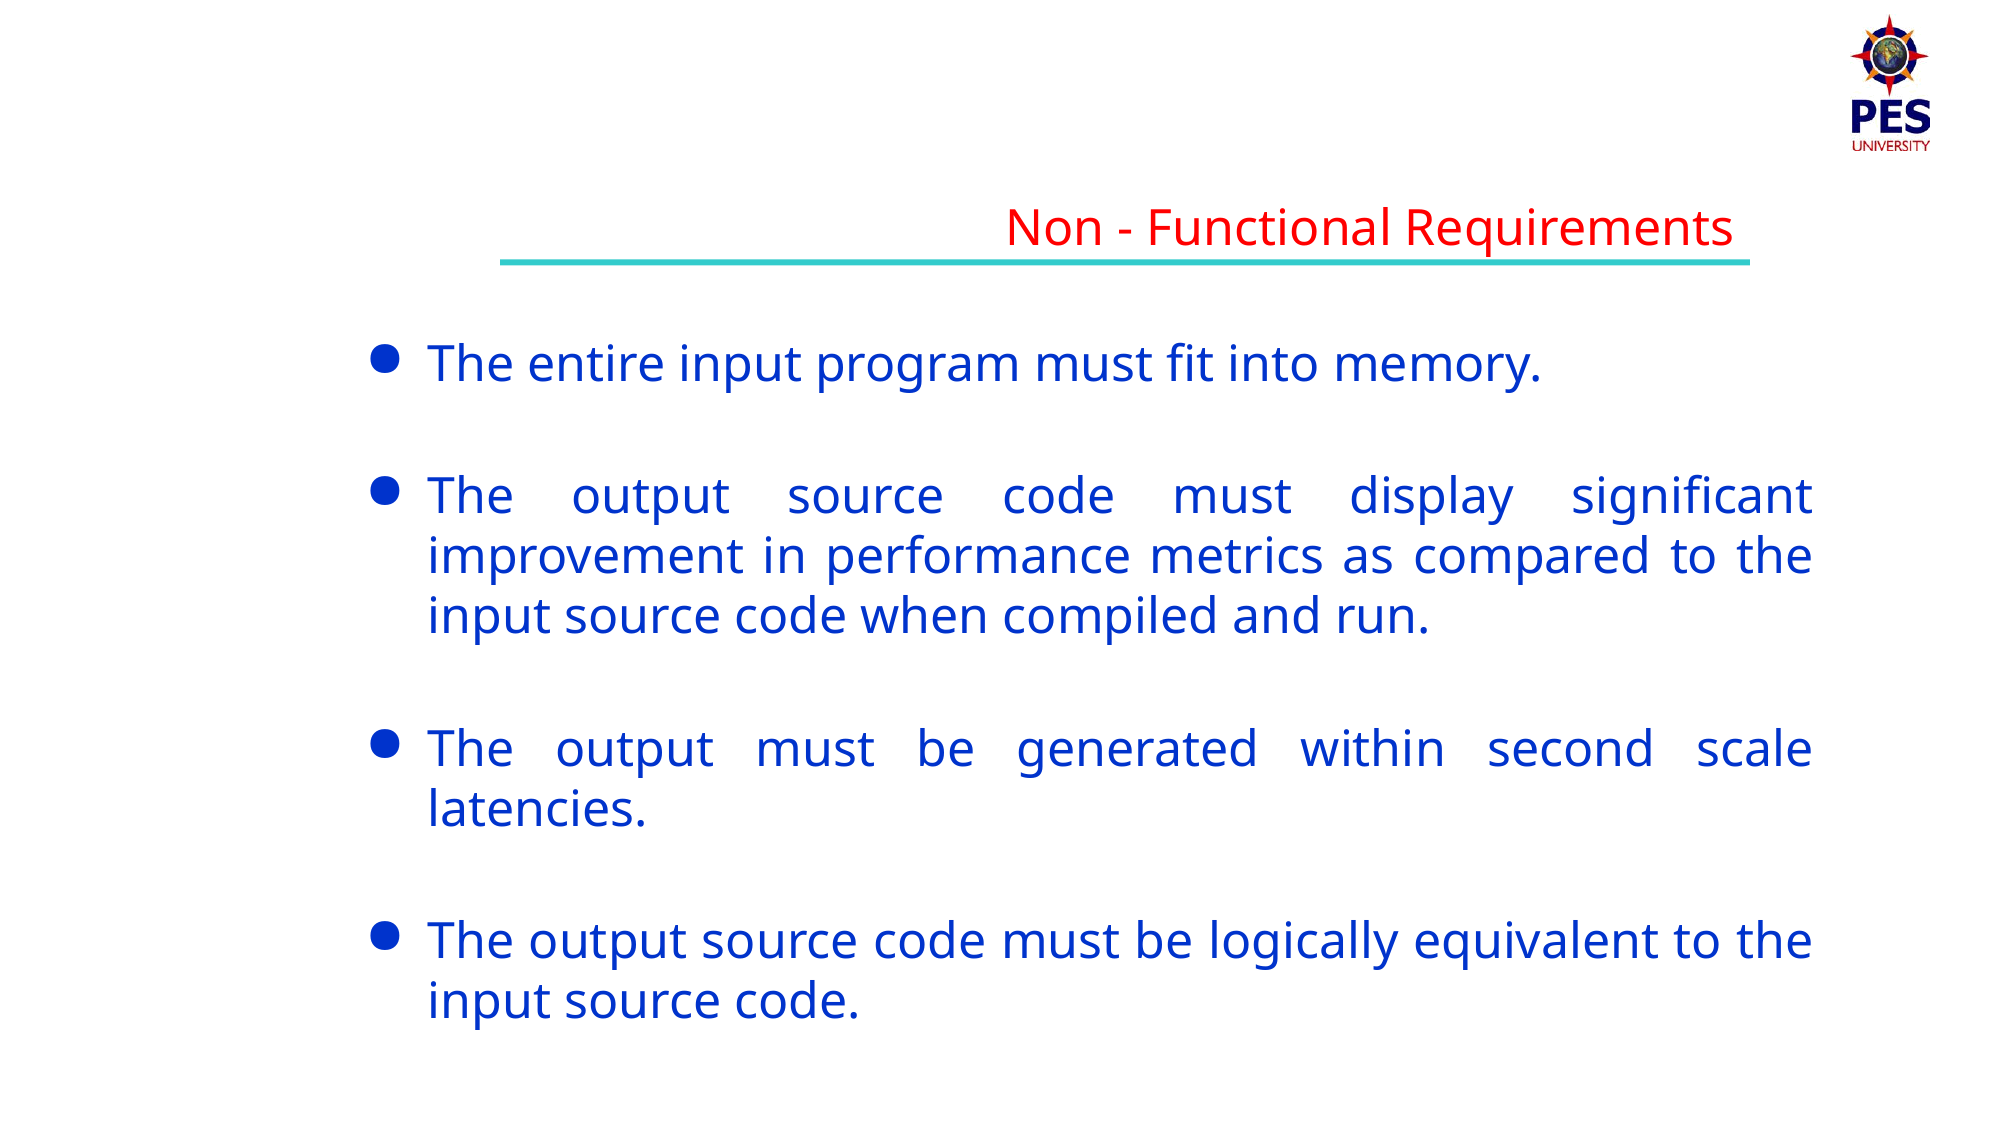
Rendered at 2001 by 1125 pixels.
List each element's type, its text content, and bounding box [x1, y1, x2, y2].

picture [1850, 14, 1930, 151]
text_box [500, 259, 1750, 266]
text_box Non - Functional Requirements [585, 187, 1750, 264]
text_box The entire input program must fit into memory. The output source code must display significant improvement in performance metrics as compared to the input source code when compiled and run. The output must be generated within second scale latencies. The output source code must be logically equivalent to the input source code. [337, 360, 1830, 933]
